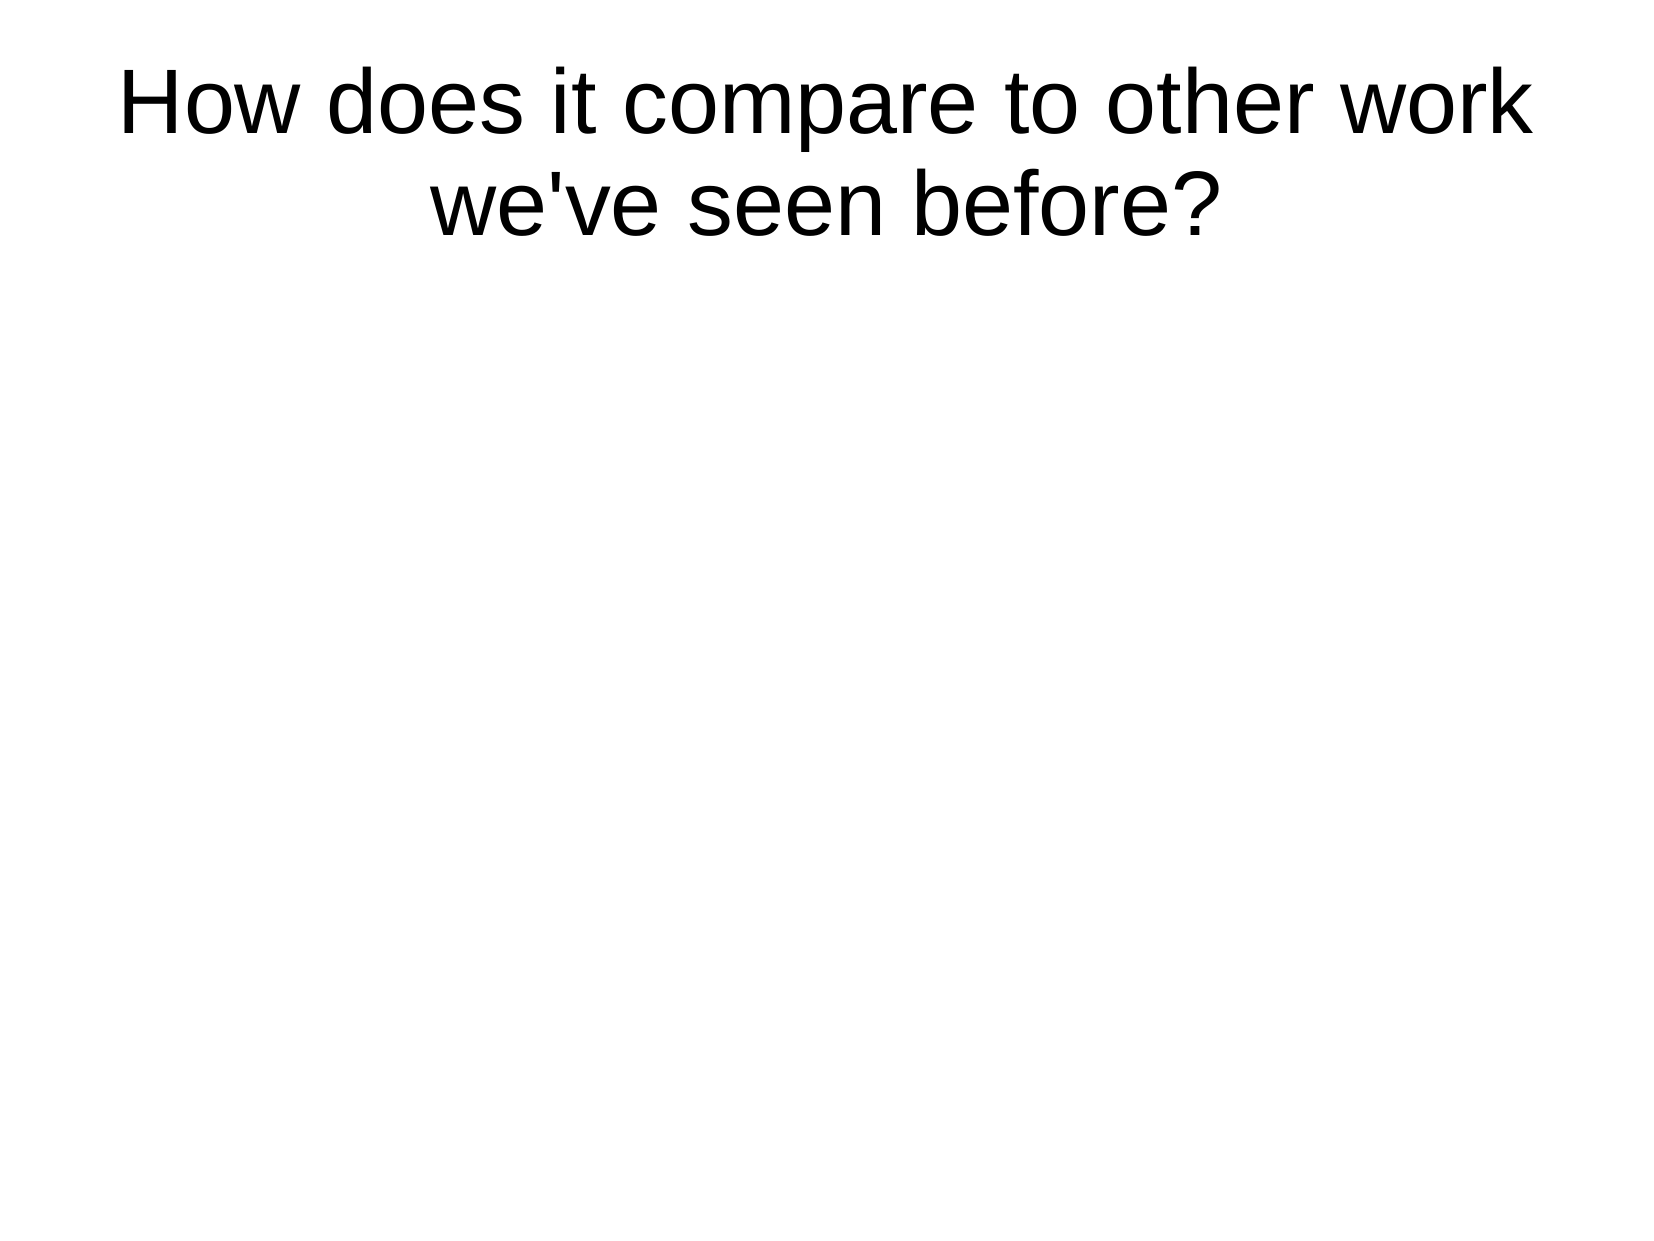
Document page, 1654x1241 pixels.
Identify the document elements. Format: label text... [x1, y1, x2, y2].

title How does it compare to other work we've seen before? [82, 49, 1571, 257]
